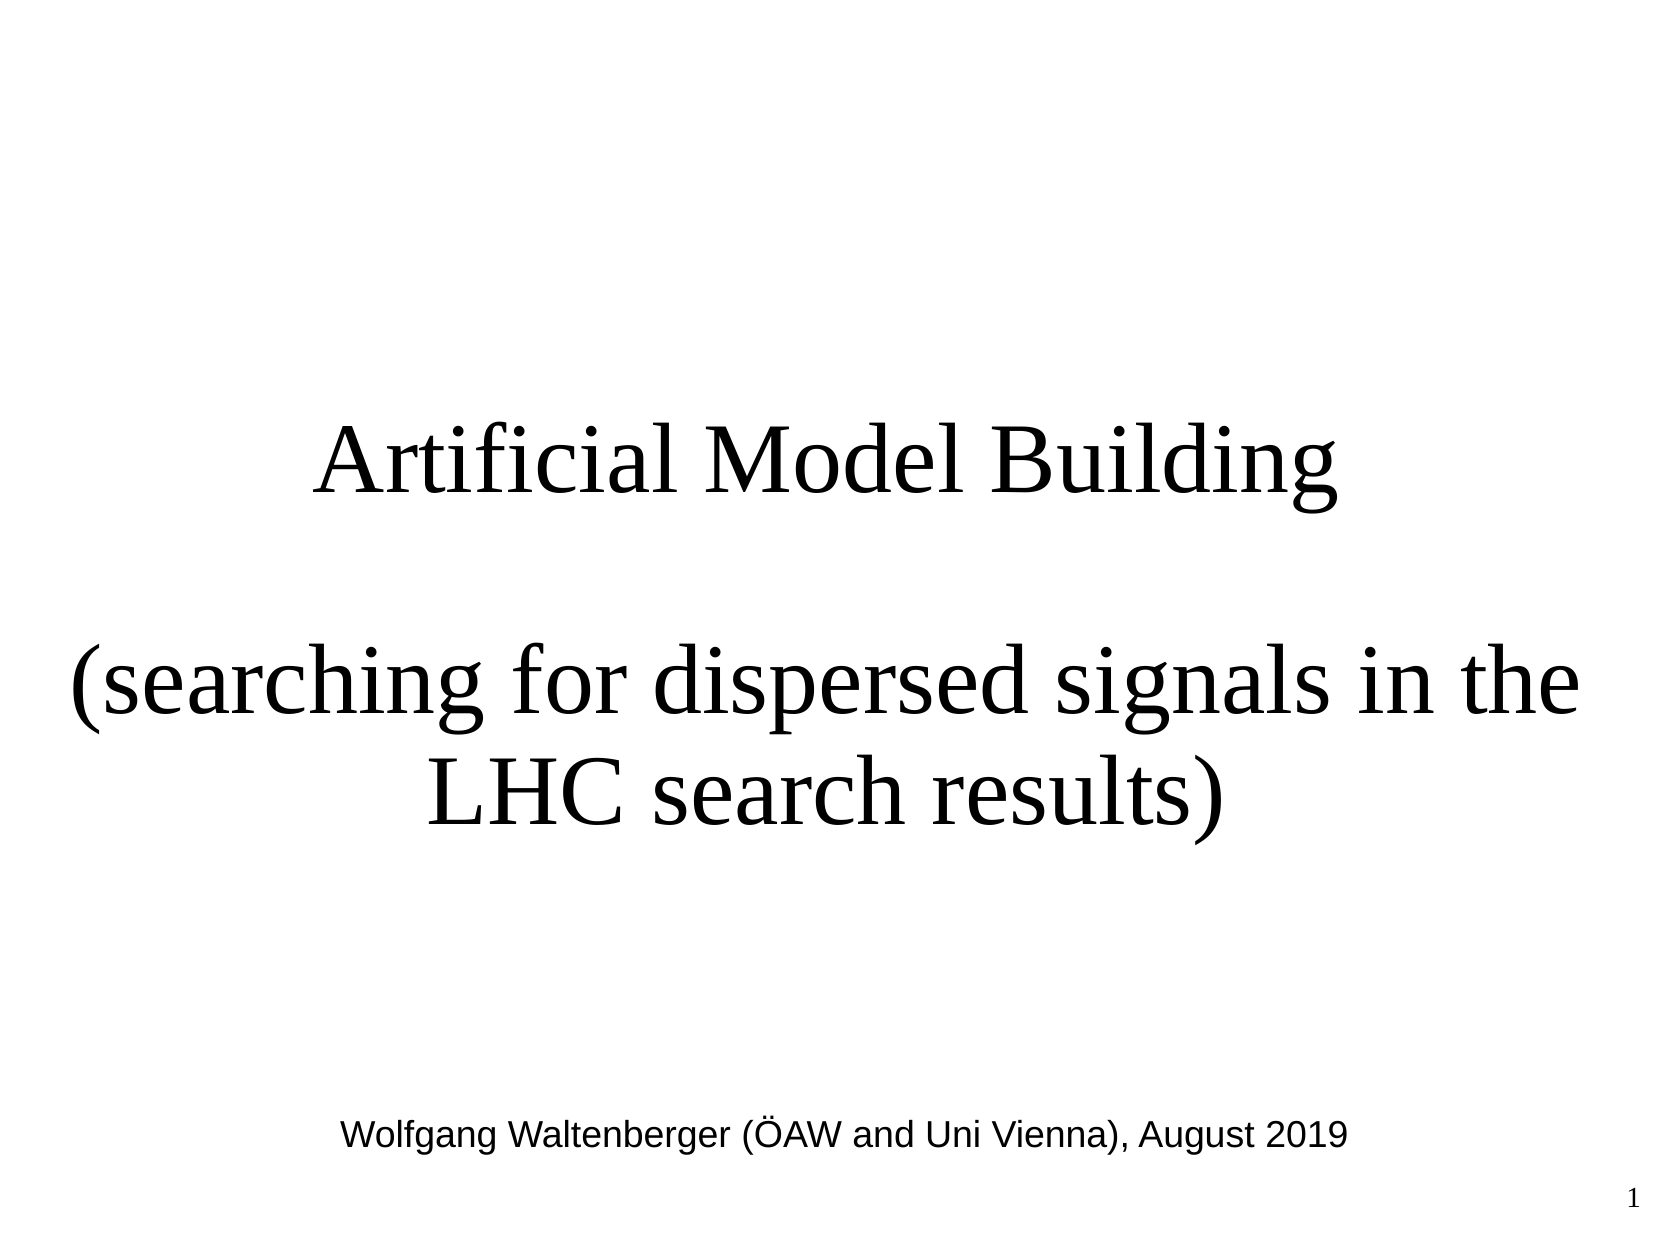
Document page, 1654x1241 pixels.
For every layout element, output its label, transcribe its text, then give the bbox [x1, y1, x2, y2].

text_box Wolfgang Waltenberger (ÖAW and Uni Vienna), August 2019 [141, 1105, 1548, 1205]
text_box Artificial Model Building (searching for dispersed signals in the LHC search results) [47, 395, 1607, 854]
text_box <number> [1547, 1181, 1642, 1228]
